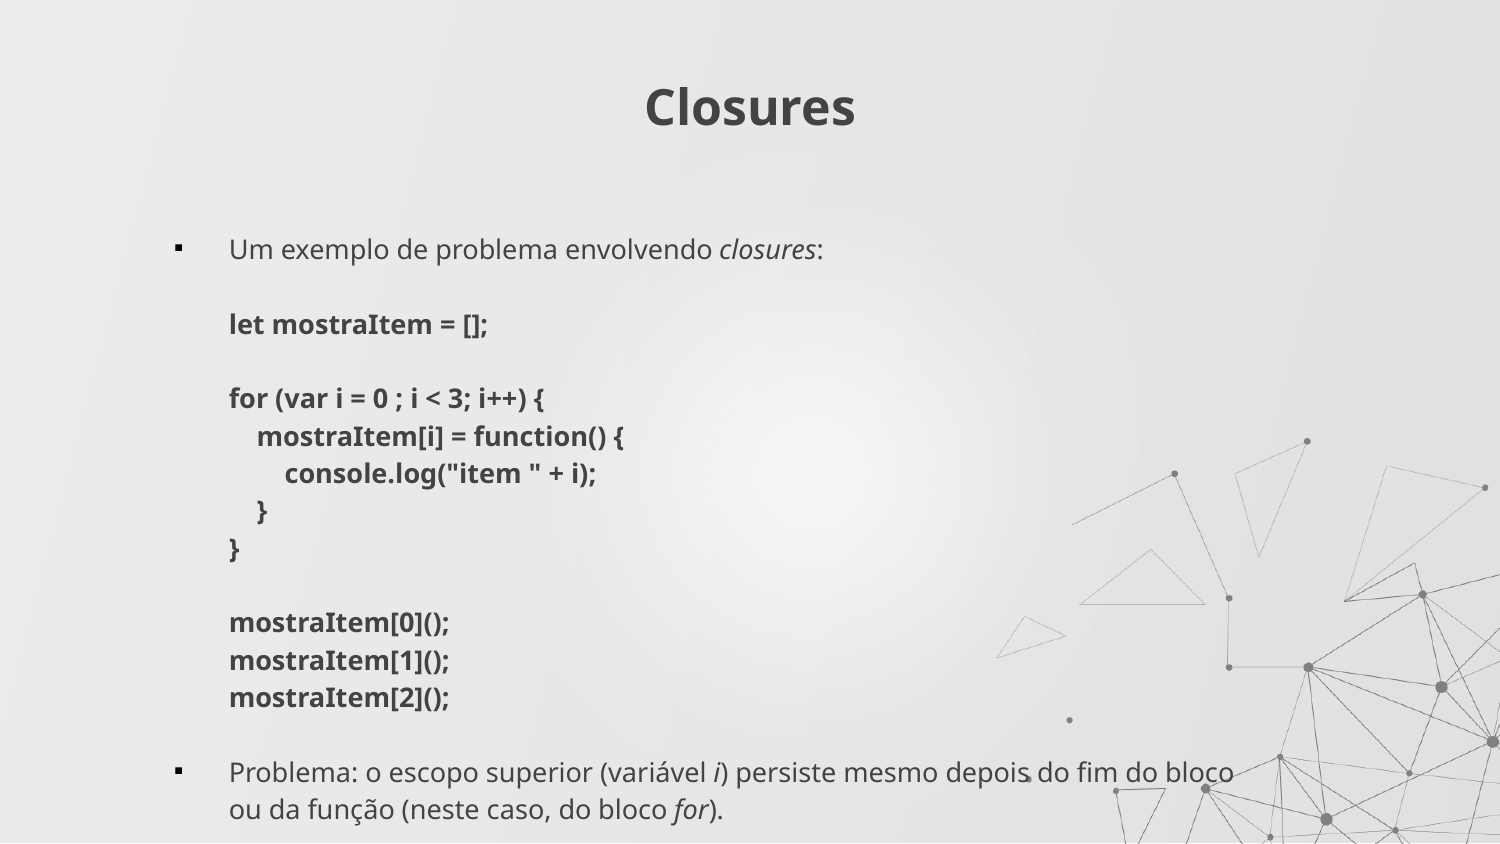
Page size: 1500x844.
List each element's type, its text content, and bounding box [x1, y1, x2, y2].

list Um exemplo de problema envolvendo closures: let mostraItem = []; for (var i = 0 ; i < 3; i++) { mostraItem[i] = function() { console.log("item " + i); } } mostraItem[0](); mostraItem[1](); mostraItem[2](); Problema: o escopo superior (variável i) persiste mesmo depois do fim do bloco ou da função (neste caso, do bloco for). [142, 216, 1278, 455]
picture [0, 0, 1500, 844]
title Closures [60, 60, 1441, 216]
